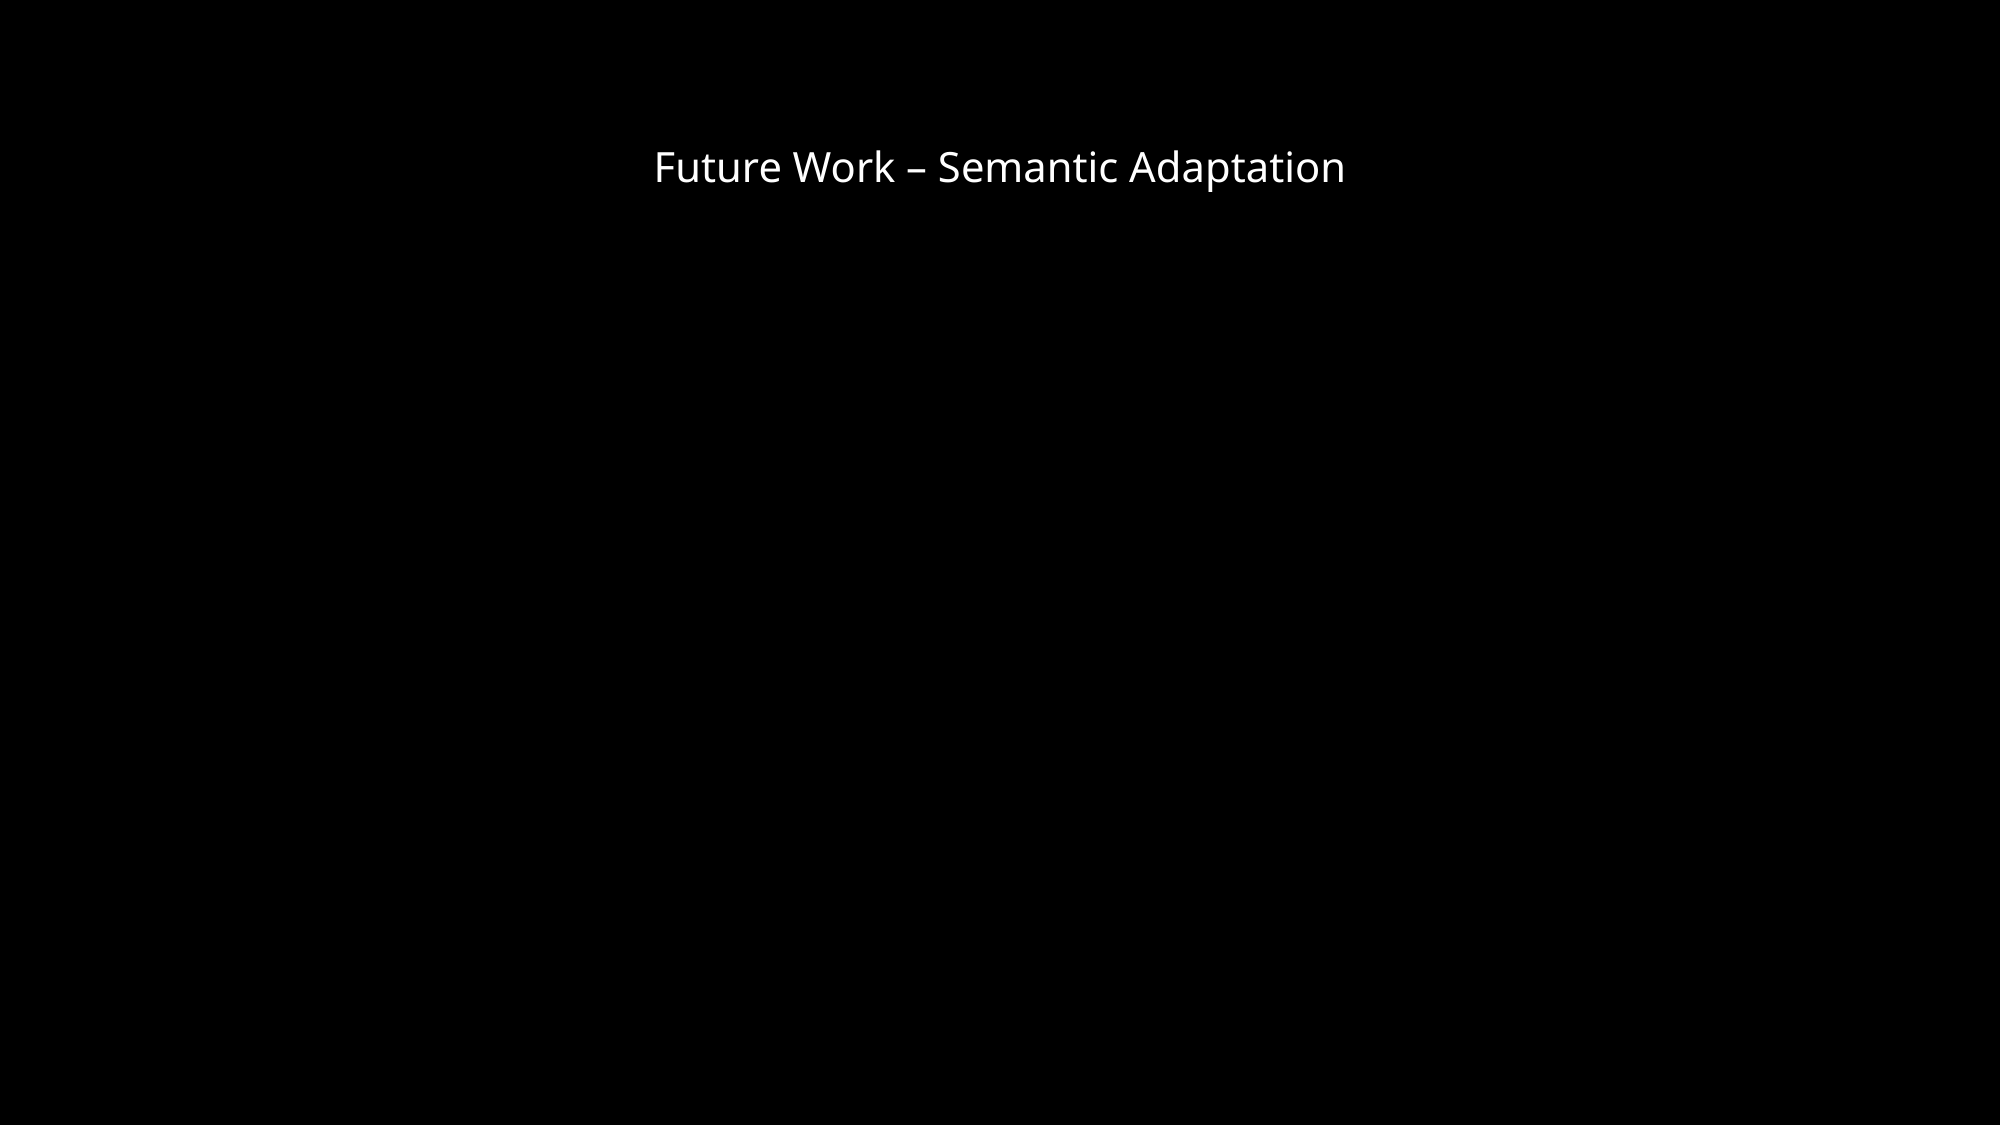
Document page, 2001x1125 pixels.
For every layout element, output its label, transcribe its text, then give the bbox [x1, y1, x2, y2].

title Future Work – Semantic Adaptation [137, 59, 1863, 278]
